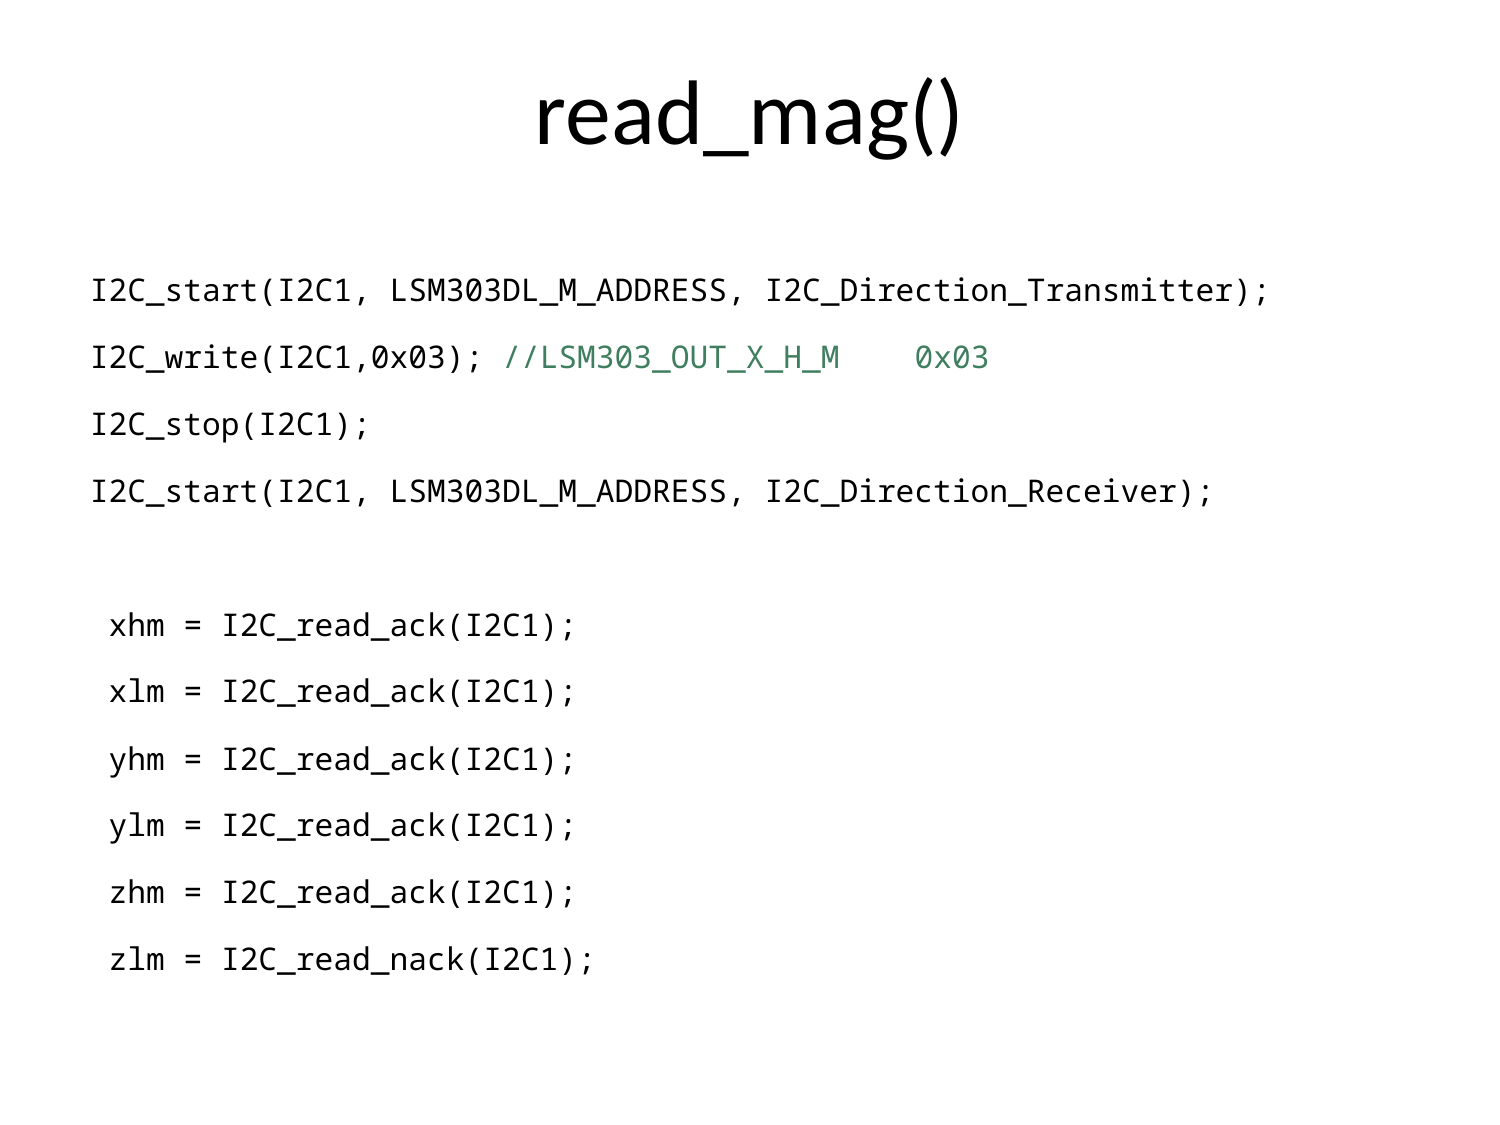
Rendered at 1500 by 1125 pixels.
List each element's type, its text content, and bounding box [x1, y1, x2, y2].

list I2C_start(I2C1, LSM303DL_M_ADDRESS, I2C_Direction_Transmitter); I2C_write(I2C1,0x03); //LSM303_OUT_X_H_M 0x03 I2C_stop(I2C1); I2C_start(I2C1, LSM303DL_M_ADDRESS, I2C_Direction_Receiver); xhm = I2C_read_ack(I2C1); xlm = I2C_read_ack(I2C1); yhm = I2C_read_ack(I2C1); ylm = I2C_read_ack(I2C1); zhm = I2C_read_ack(I2C1); zlm = I2C_read_nack(I2C1); [75, 262, 1425, 1005]
title read_mag() [75, 45, 1425, 233]
